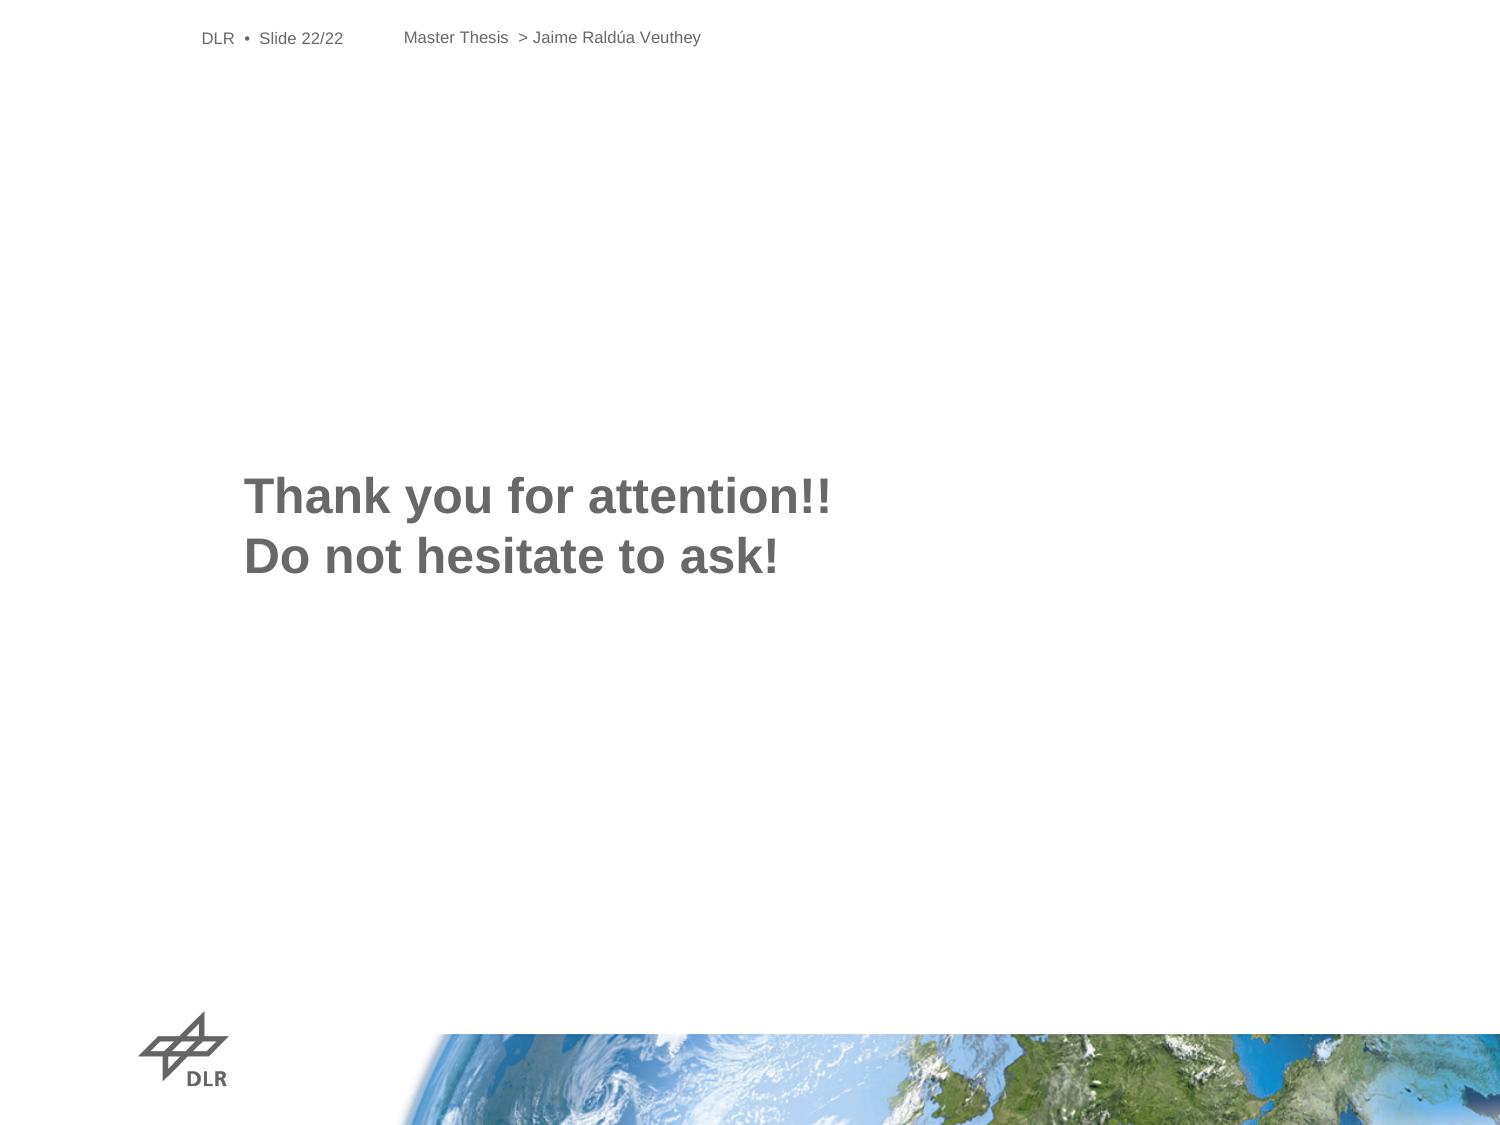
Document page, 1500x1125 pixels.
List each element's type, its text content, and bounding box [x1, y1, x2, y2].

picture [0, 1007, 1500, 1125]
subtitle Thank you for attention!! Do not hesitate to ask! [187, 153, 1392, 893]
